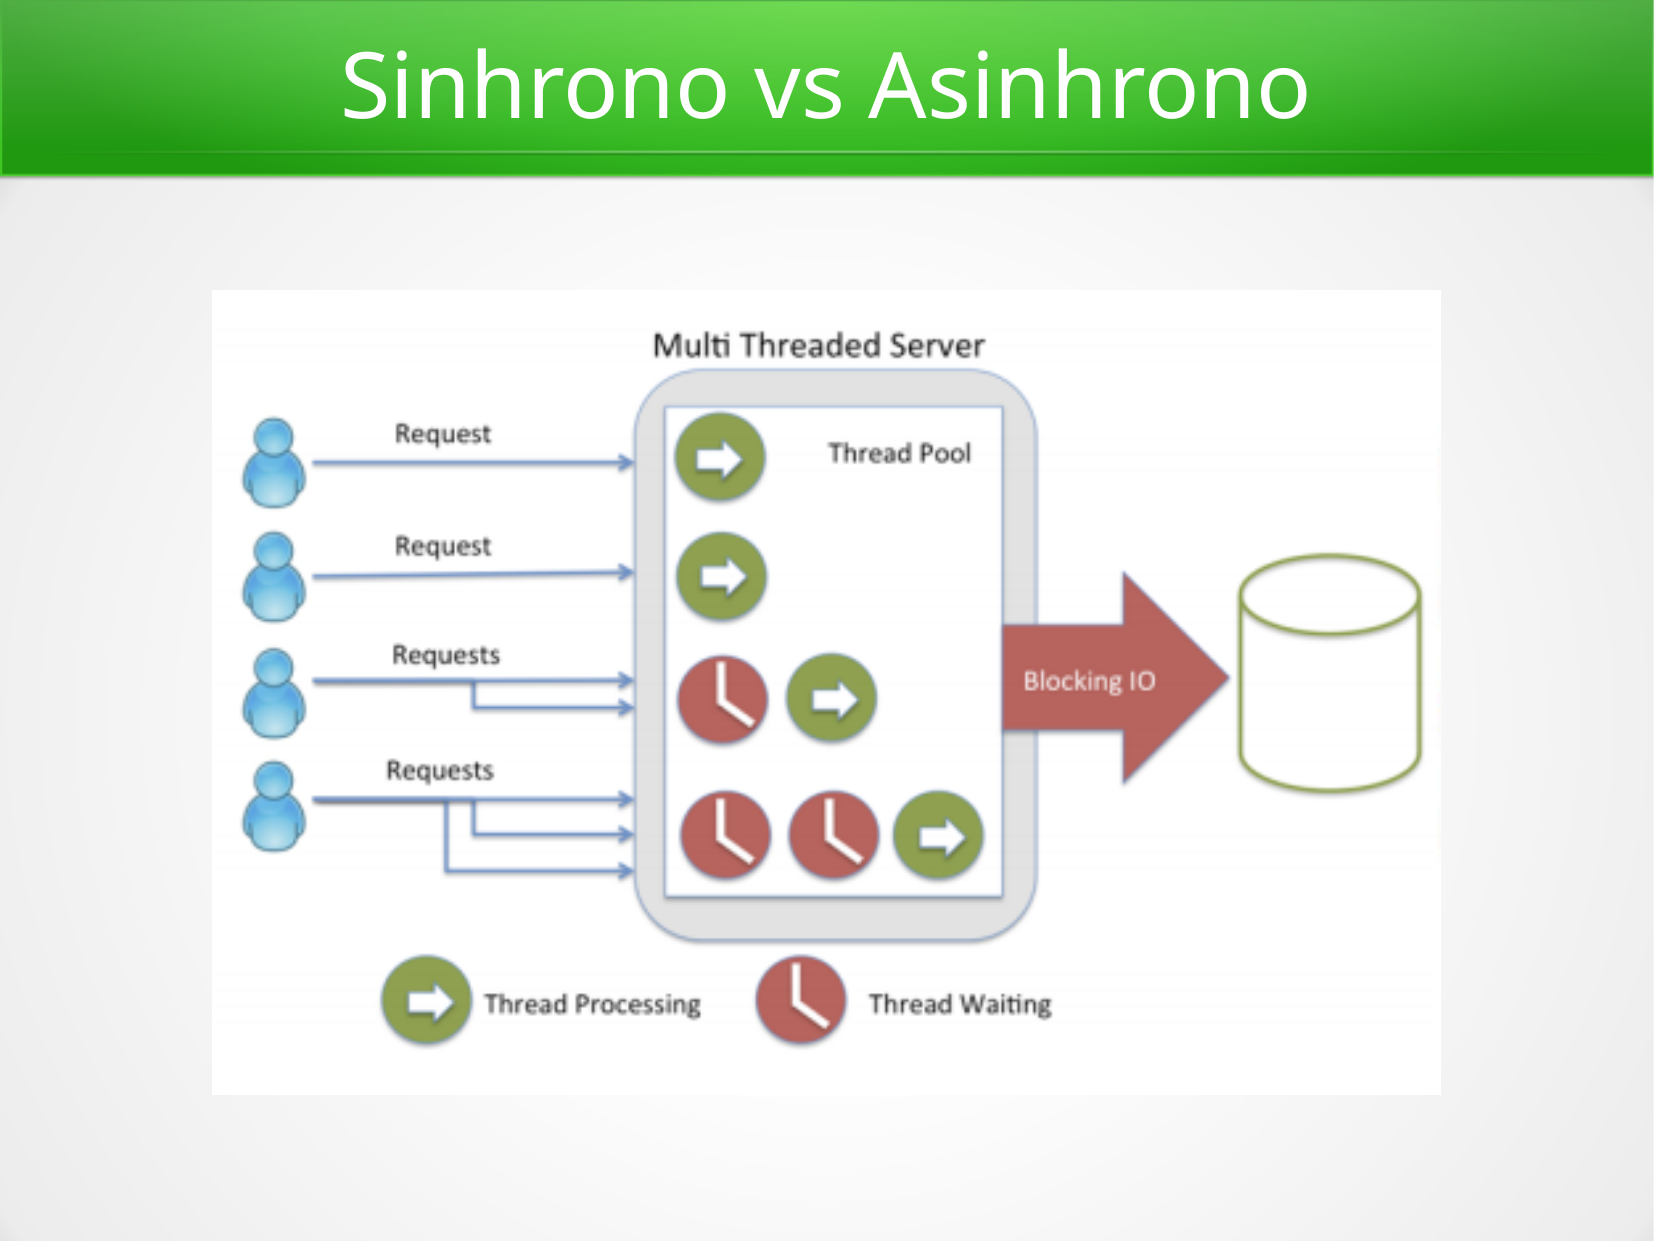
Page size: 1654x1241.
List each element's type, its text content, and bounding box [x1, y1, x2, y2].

picture [0, 0, 1654, 1241]
title Sinhrono vs Asinhrono [82, 11, 1571, 154]
